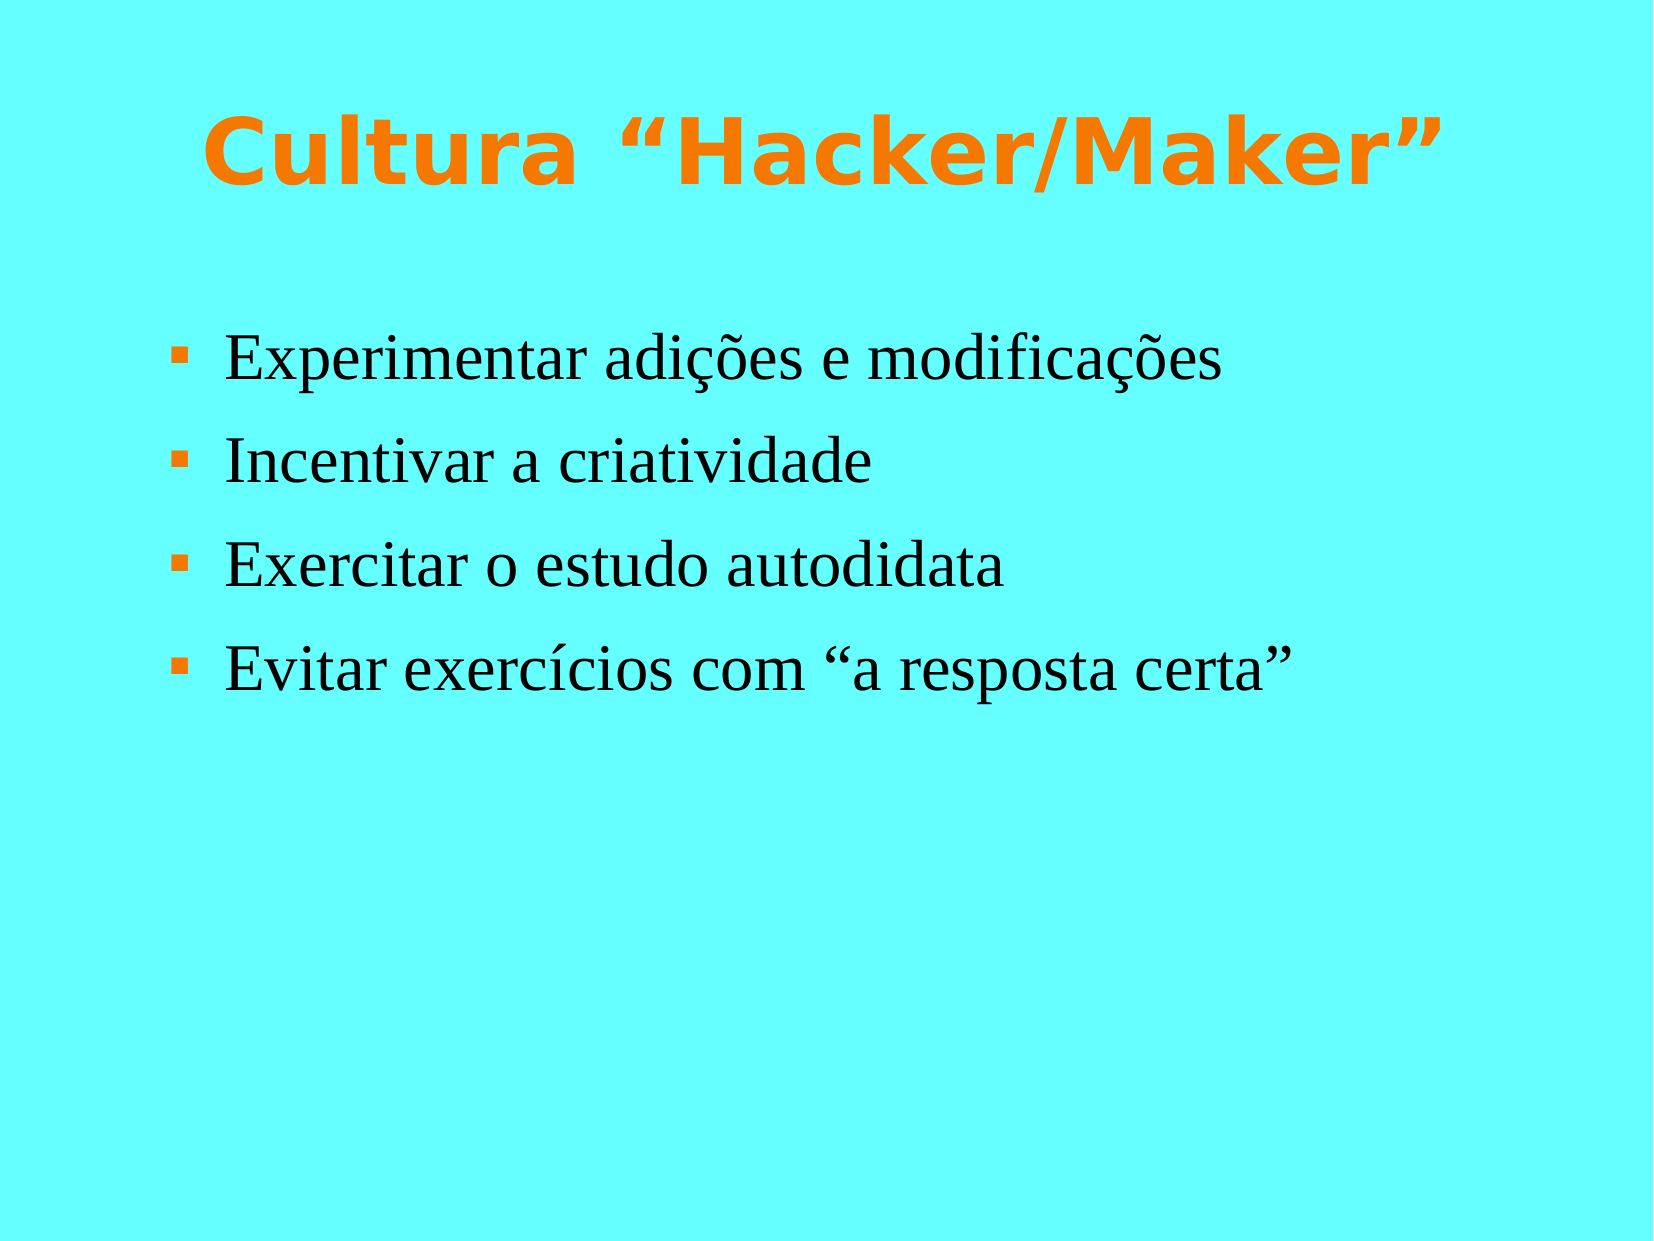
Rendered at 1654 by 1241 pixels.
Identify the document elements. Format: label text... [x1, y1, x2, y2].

title Cultura “Hacker/Maker” [82, 49, 1571, 257]
list Experimentar adições e modificações Incentivar a criatividade Exercitar o estudo autodidata Evitar exercícios com “a resposta certa” [82, 319, 1571, 1139]
